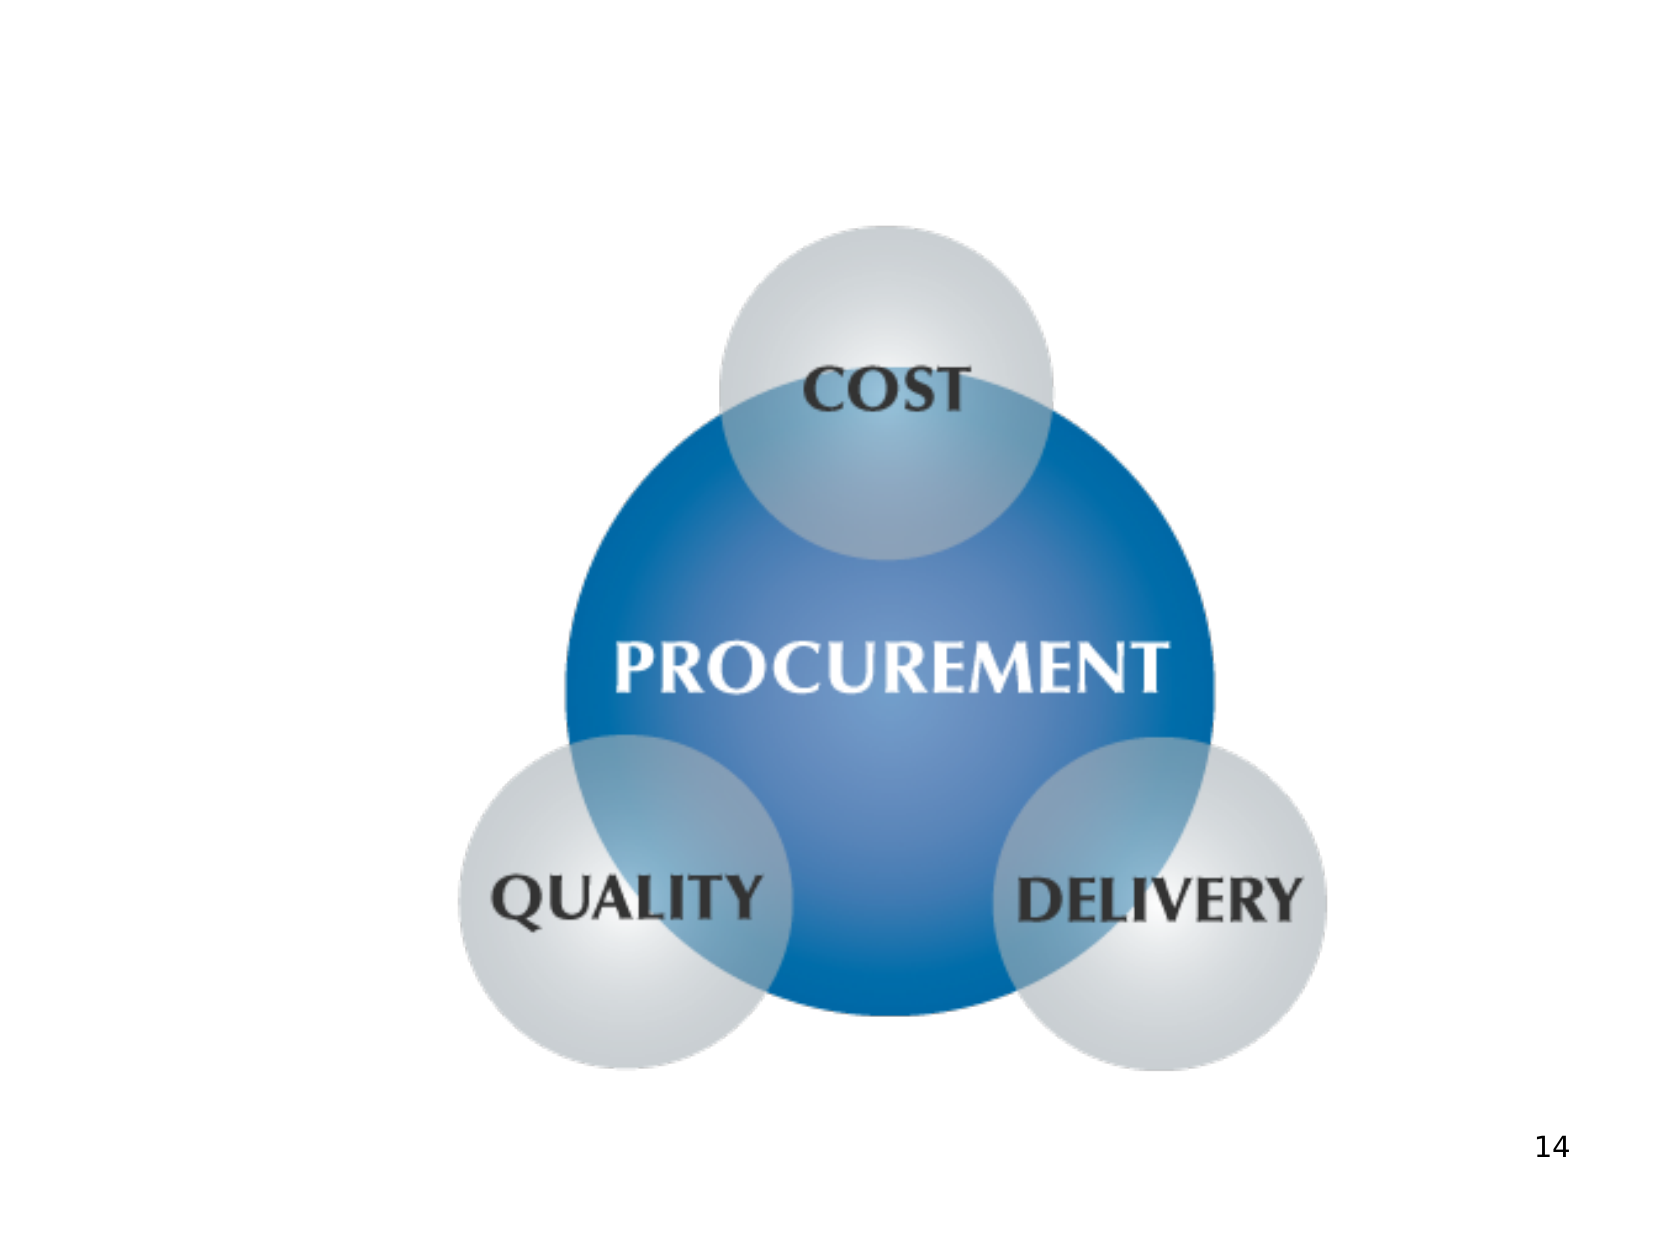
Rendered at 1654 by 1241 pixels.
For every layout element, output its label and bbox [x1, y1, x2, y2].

picture [437, 200, 1347, 1081]
